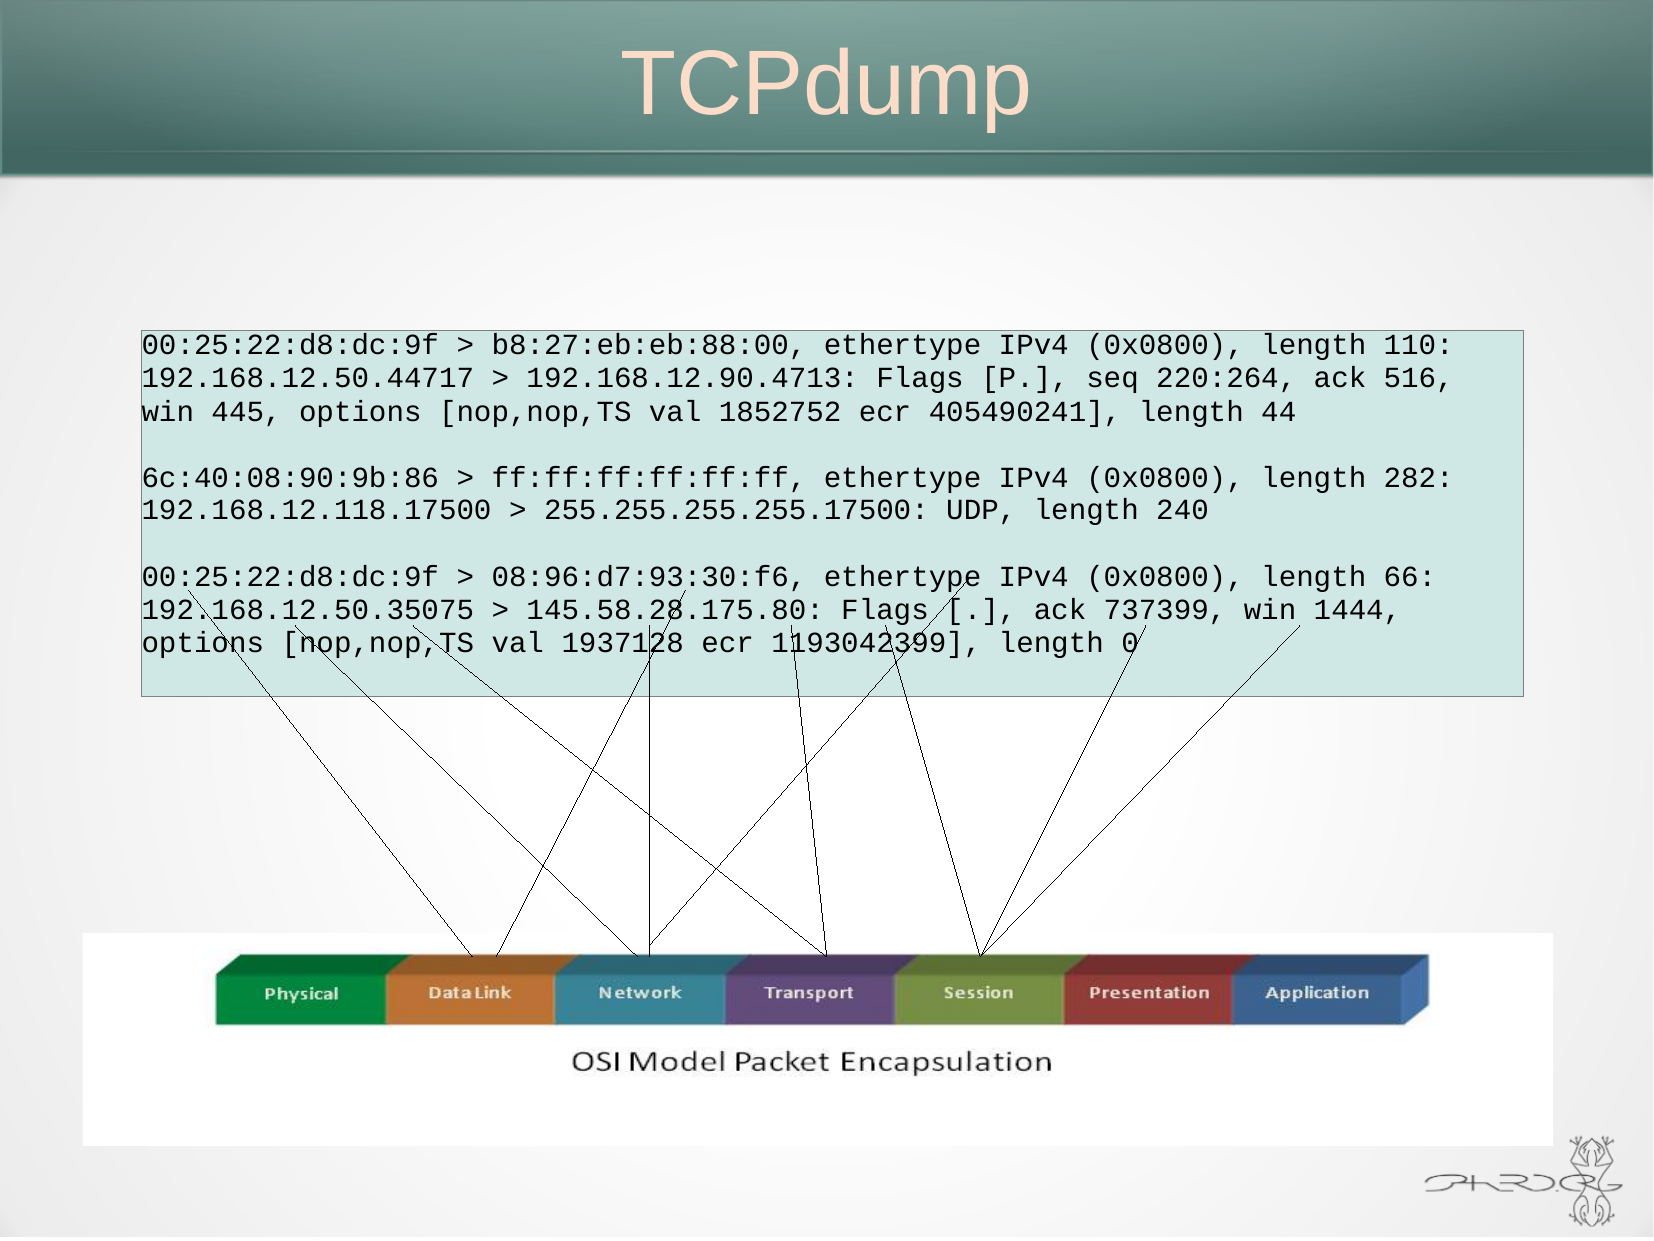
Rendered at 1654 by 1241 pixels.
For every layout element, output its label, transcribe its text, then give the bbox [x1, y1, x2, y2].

text_box 00:25:22:d8:dc:9f > b8:27:eb:eb:88:00, ethertype IPv4 (0x0800), length 110: 192.168.12.50.44717 > 192.168.12.90.4713: Flags [P.], seq 220:264, ack 516, win 445, options [nop,nop,TS val 1852752 ecr 405490241], length 44 6c:40:08:90:9b:86 > ff:ff:ff:ff:ff:ff, ethertype IPv4 (0x0800), length 282: 192.168.12.118.17500 > 255.255.255.255.17500: UDP, length 240 00:25:22:d8:dc:9f > 08:96:d7:93:30:f6, ethertype IPv4 (0x0800), length 66: 192.168.12.50.35075 > 145.58.28.175.80: Flags [.], ack 737399, win 1444, options [nop,nop,TS val 1937128 ecr 1193042399], length 0 [141, 330, 1524, 697]
picture [0, 0, 1654, 1237]
title TCPdump [82, 11, 1571, 154]
